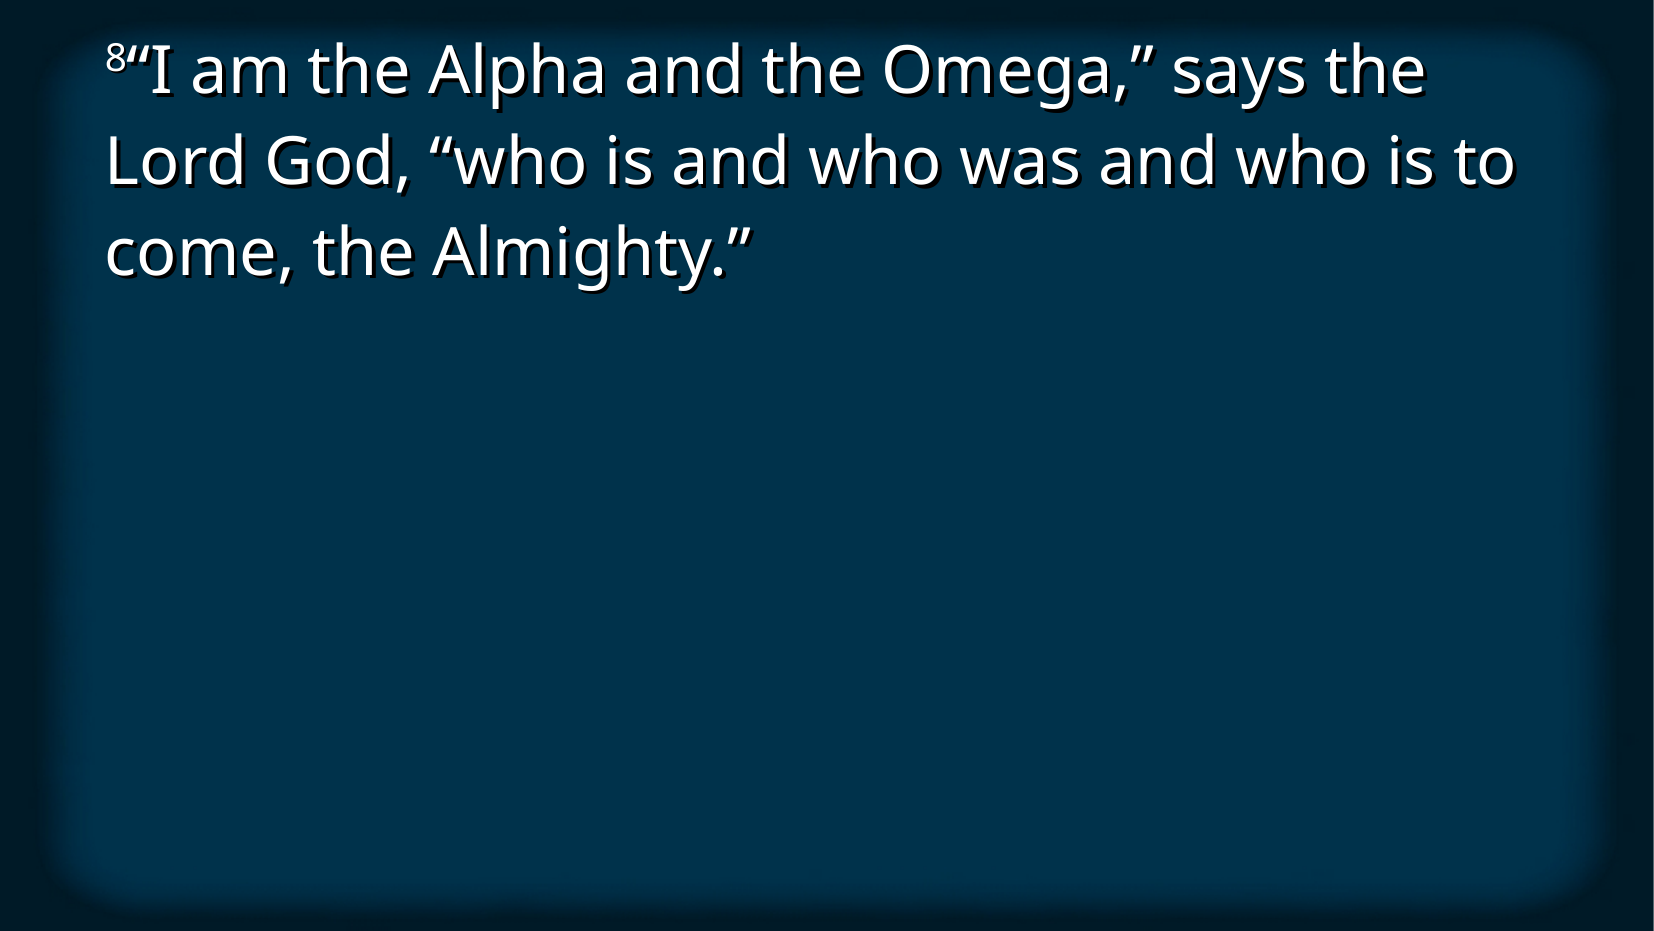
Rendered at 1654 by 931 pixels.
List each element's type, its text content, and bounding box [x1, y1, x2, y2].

picture [0, 0, 1654, 931]
text_box 8“I am the Alpha and the Omega,” says the Lord God, “who is and who was and who is to come, the Almighty.” [90, 15, 1576, 297]
